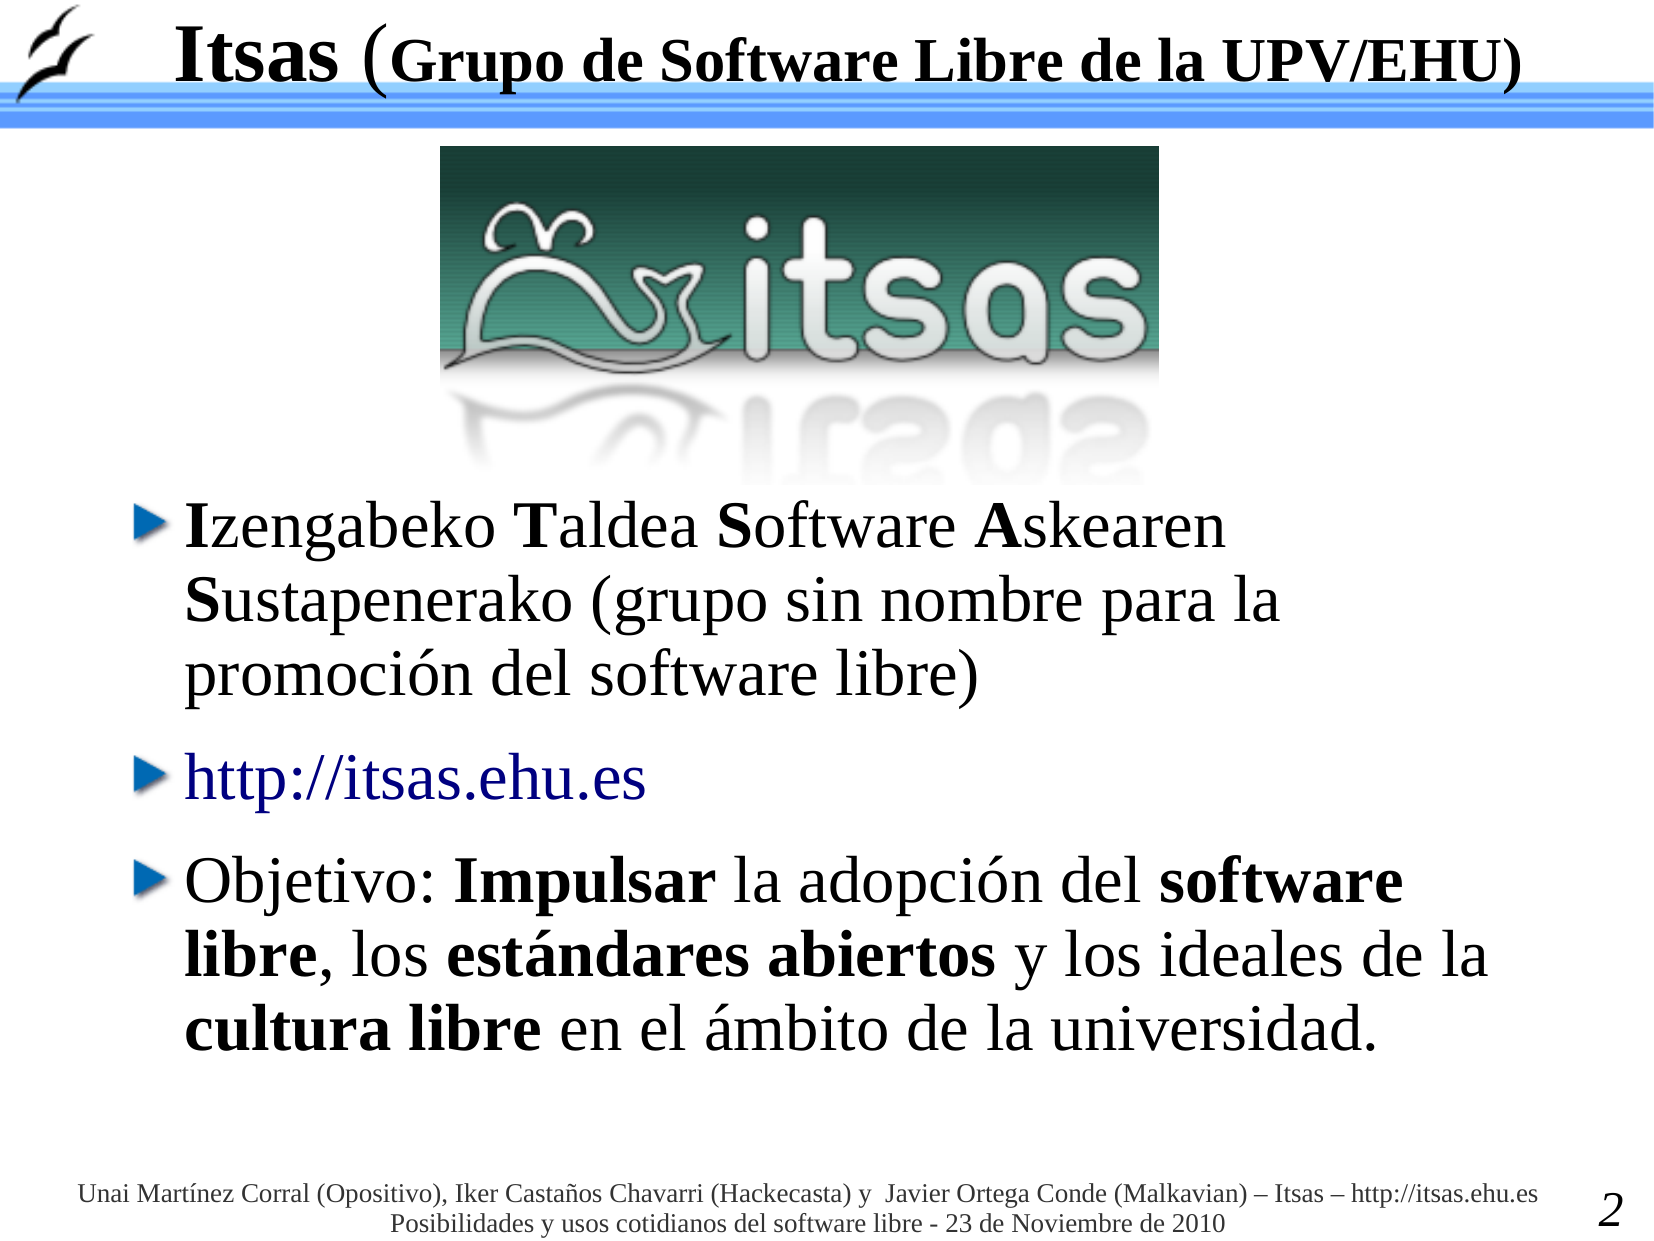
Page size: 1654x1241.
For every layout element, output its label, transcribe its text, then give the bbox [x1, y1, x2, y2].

picture [440, 146, 1159, 486]
list Izengabeko Taldea Software Askearen Sustapenerako (grupo sin nombre para la promoción del software libre) http://itsas.ehu.es Objetivo: Impulsar la adopción del software libre, los estándares abiertos y los ideales de la cultura libre en el ámbito de la universidad. [113, 487, 1526, 1115]
picture [0, 0, 1654, 133]
title Itsas (Grupo de Software Libre de la UPV/EHU) [143, 0, 1556, 107]
